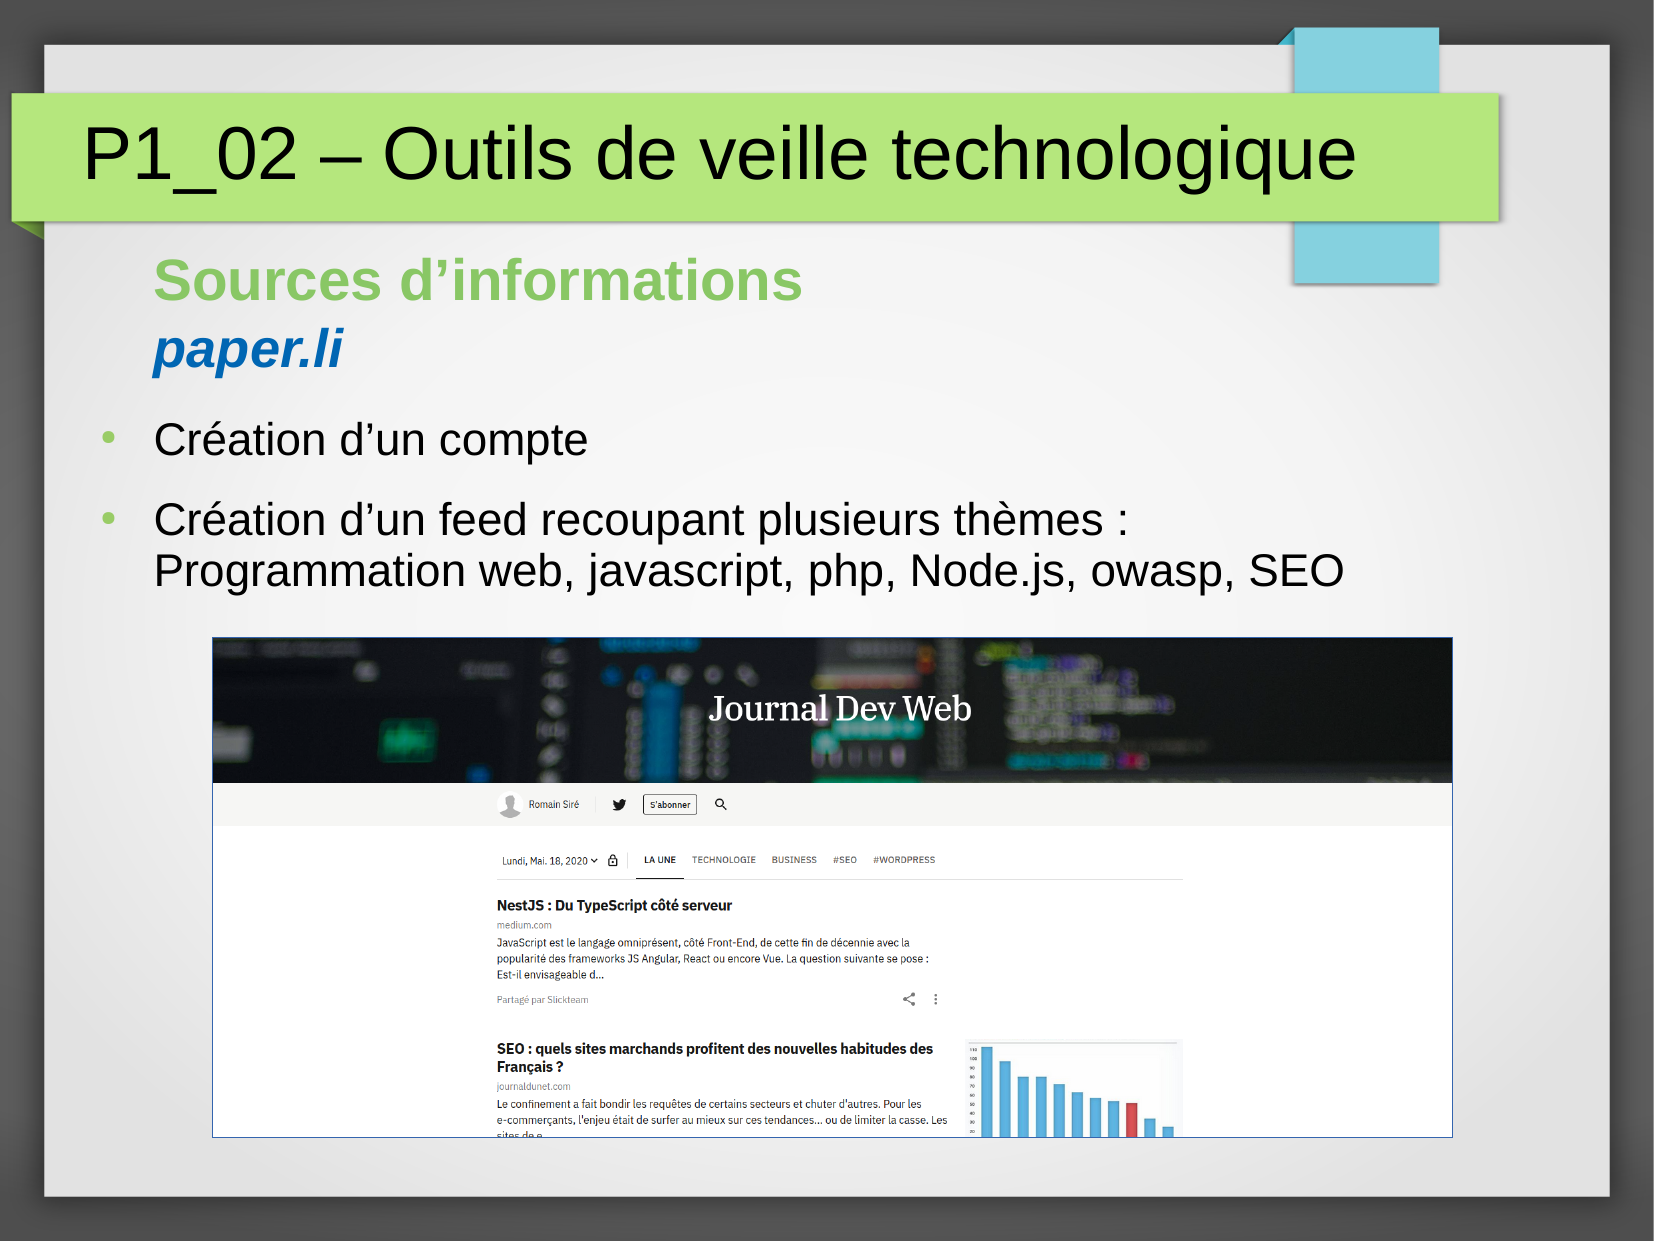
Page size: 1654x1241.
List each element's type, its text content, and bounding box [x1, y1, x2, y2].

list Création d’un compte Création d’un feed recoupant plusieurs thèmes : Programmation web, javascript, php, Node.js, owasp, SEO [82, 414, 1453, 792]
title P1_02 – Outils de veille technologique [82, 69, 1501, 238]
picture [0, 0, 1654, 1241]
list paper.li [82, 318, 1571, 414]
list Sources d’informations [82, 248, 1571, 318]
